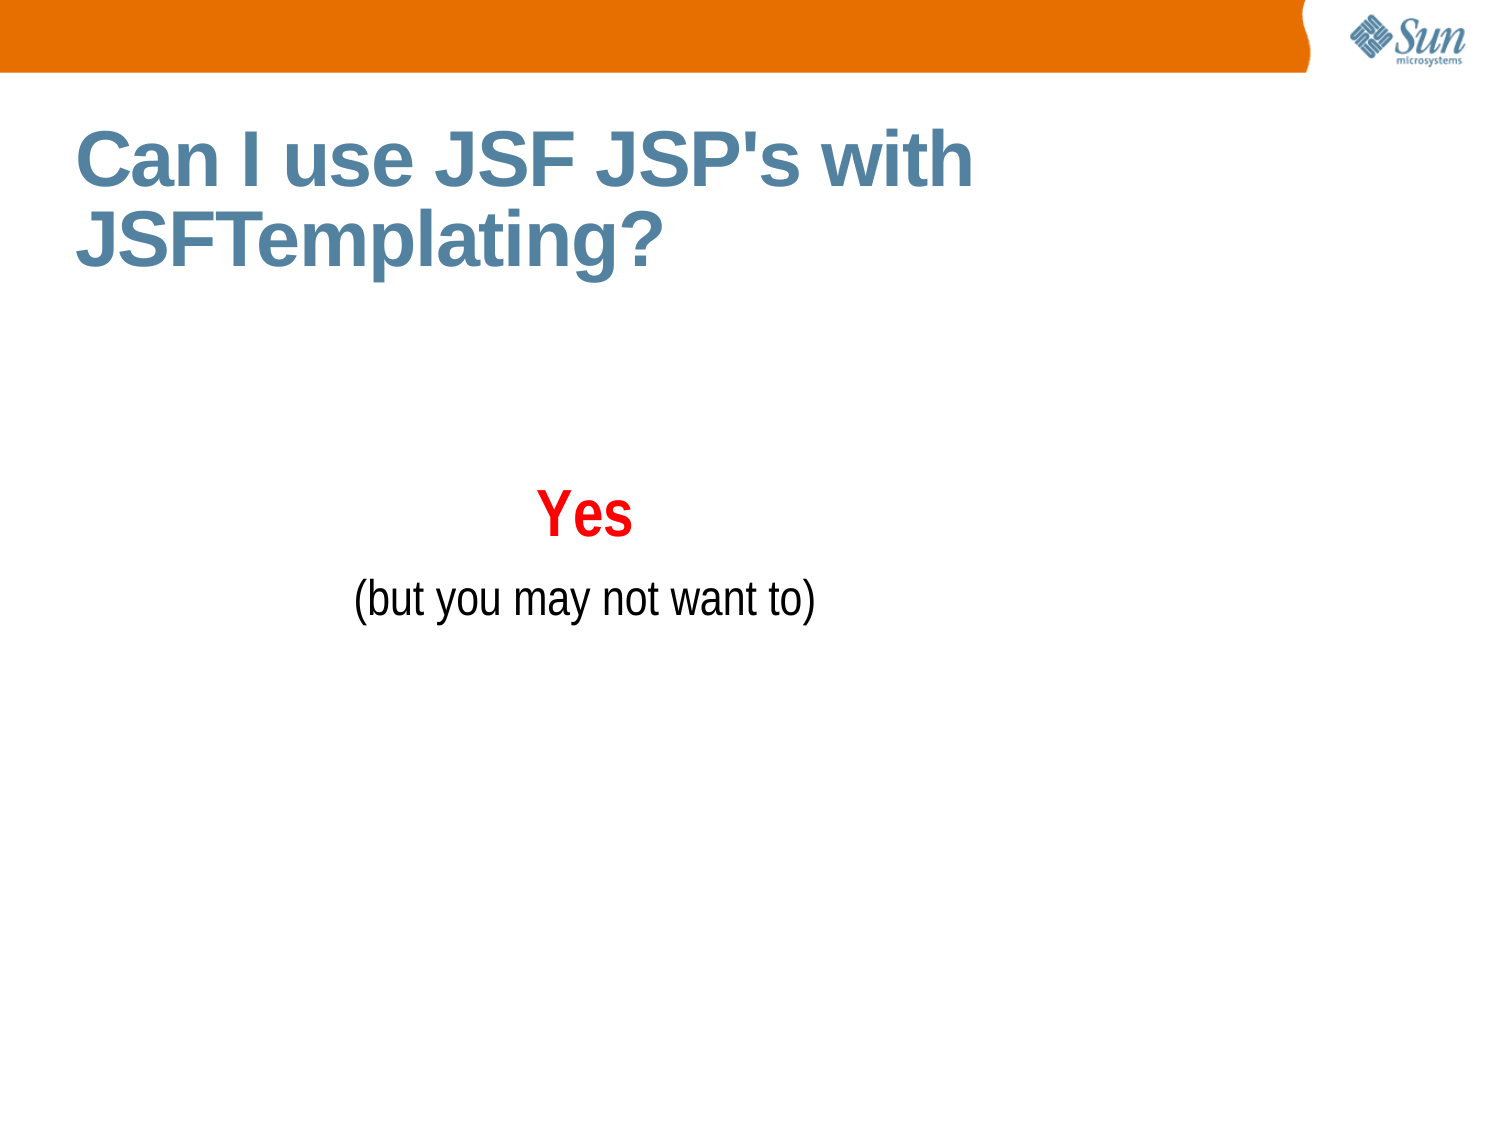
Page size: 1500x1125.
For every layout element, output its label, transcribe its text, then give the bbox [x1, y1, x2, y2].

title Can I use JSF JSP's with JSFTemplating? [75, 122, 1437, 291]
list Yes (but you may not want to) [37, 484, 1392, 823]
picture [0, 0, 1500, 75]
